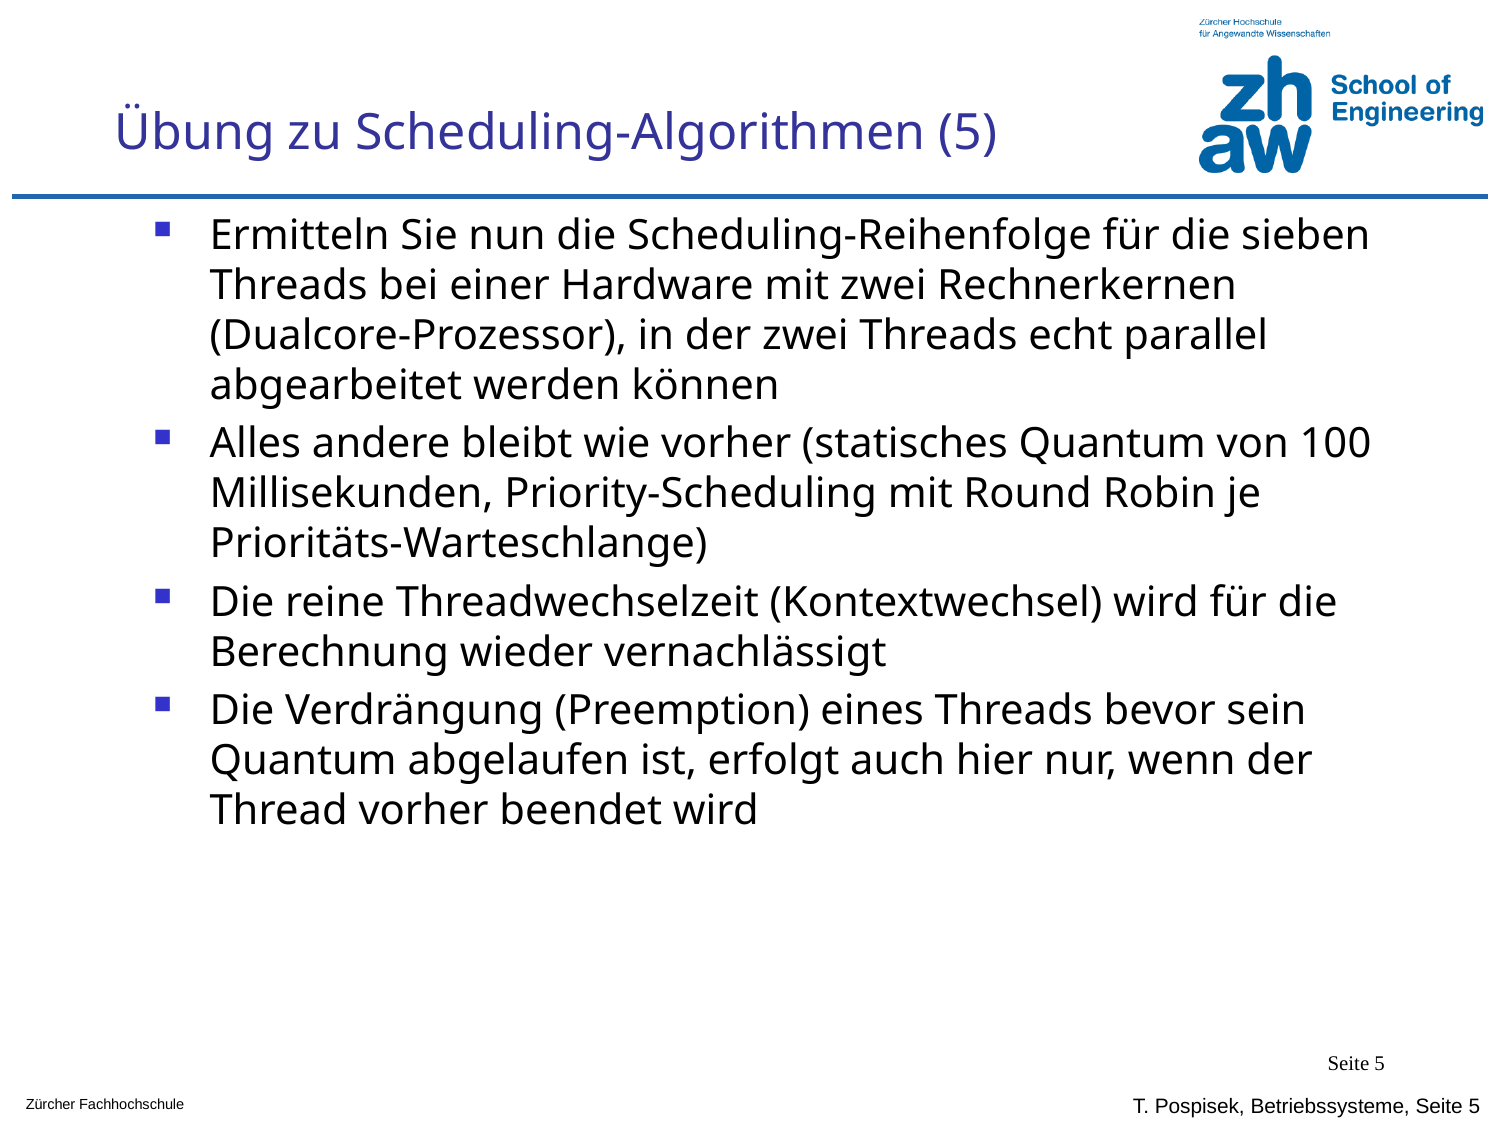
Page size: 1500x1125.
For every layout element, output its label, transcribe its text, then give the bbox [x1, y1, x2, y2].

list Ermitteln Sie nun die Scheduling-Reihenfolge für die sieben Threads bei einer Hardware mit zwei Rechnerkernen (Dualcore-Prozessor), in der zwei Threads echt parallel abgearbeitet werden können Alles andere bleibt wie vorher (statisches Quantum von 100 Millisekunden, Priority-Scheduling mit Round Robin je Prioritäts-Warteschlange) Die reine Threadwechselzeit (Kontextwechsel) wird für die Berechnung wieder vernachlässigt Die Verdrängung (Preemption) eines Threads bevor sein Quantum abgelaufen ist, erfolgt auch hier nur, wenn der Thread vorher beendet wird [138, 200, 1412, 327]
title Übung zu Scheduling-Algorithmen (5) [99, 54, 1379, 168]
text_box Seite <number> [1087, 1024, 1400, 1100]
picture [1199, 19, 1483, 173]
